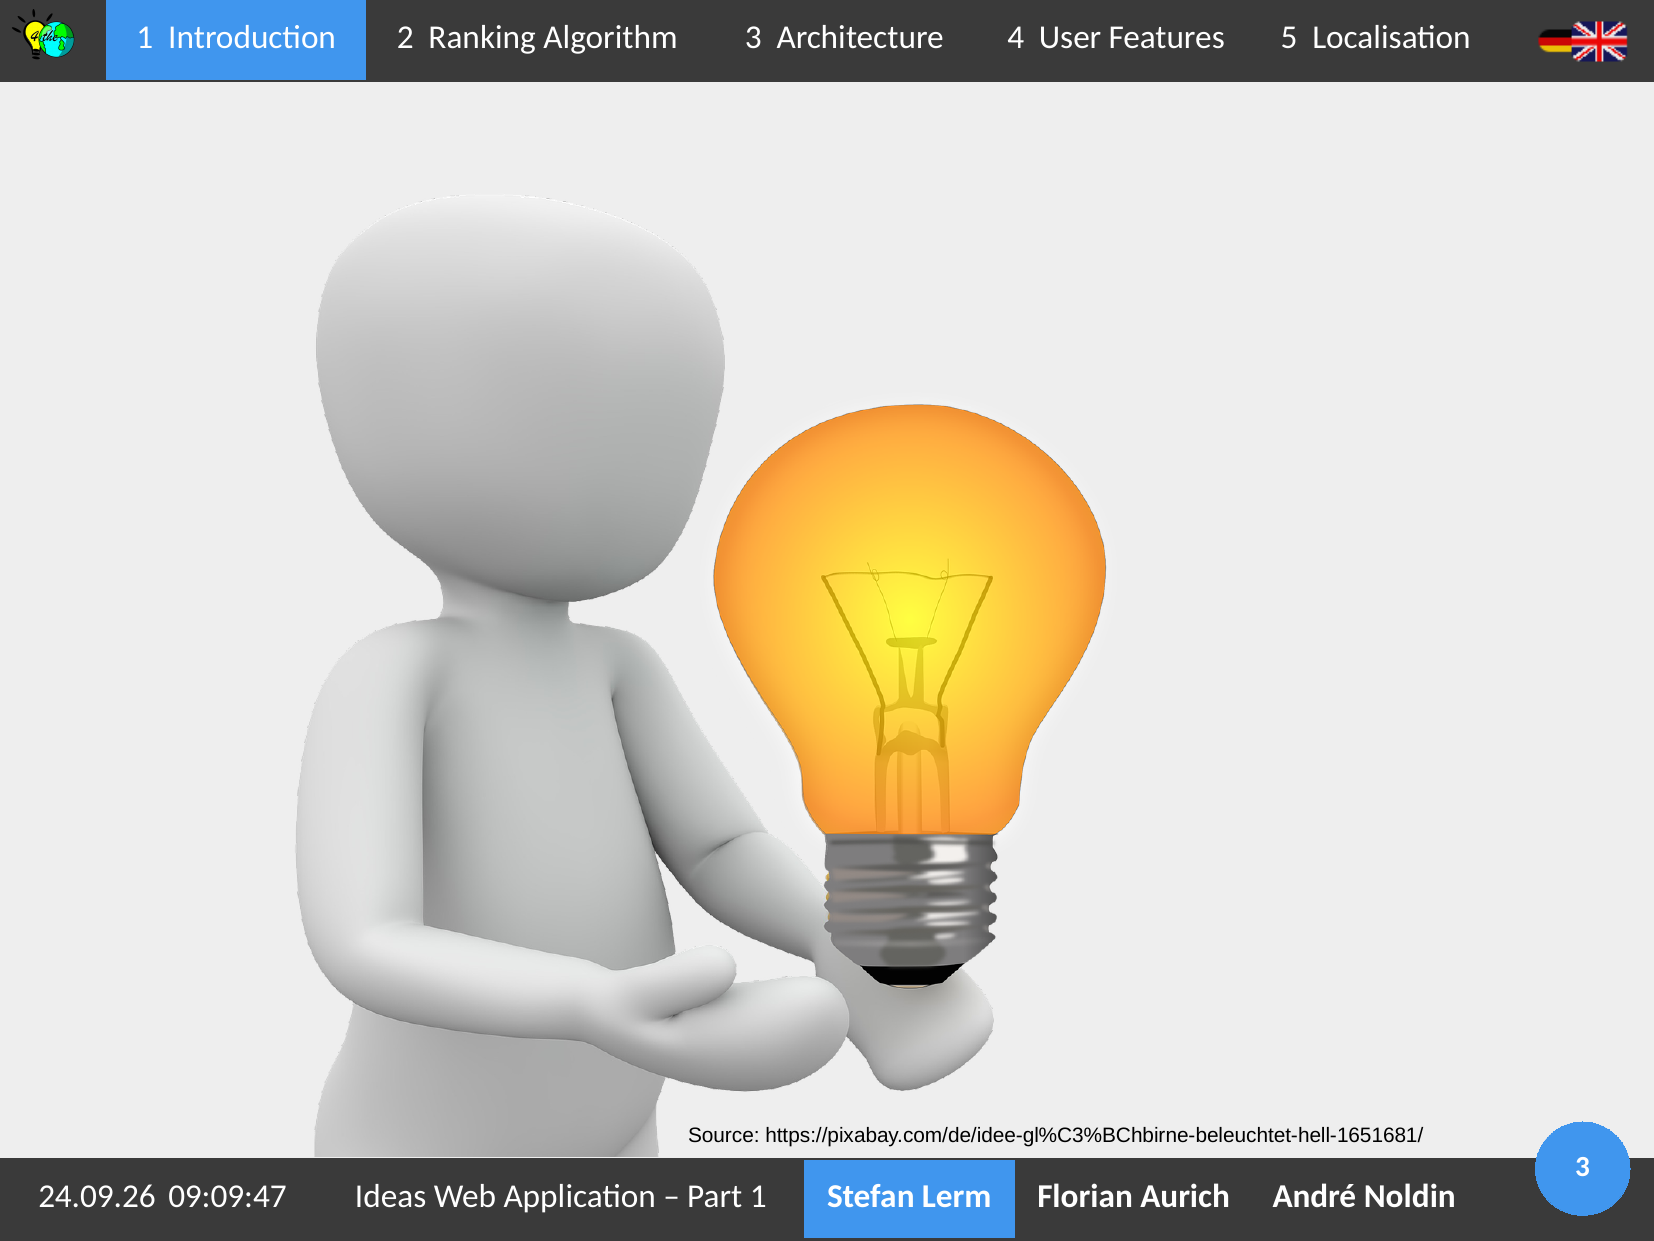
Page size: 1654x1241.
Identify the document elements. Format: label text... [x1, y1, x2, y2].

text_box Florian Aurich [1015, 1160, 1251, 1238]
text_box Source: https://pixabay.com/de/idee-gl%C3%BChbirne-beleuchtet-hell-1651681/ [673, 1116, 1439, 1155]
text_box 1 Introduction [106, 0, 366, 80]
picture [267, 168, 1118, 1157]
text_box Ideas Web Application – Part 1 [318, 1160, 804, 1238]
text_box 4 User Features [980, 0, 1251, 80]
text_box André Noldin [1251, 1160, 1477, 1238]
text_box 2 Ranking Algorithm [366, 0, 708, 80]
text_box 3 Architecture [708, 0, 980, 80]
text_box 5 Localisation [1251, 0, 1501, 80]
picture [1536, 18, 1629, 64]
text_box Stefan Lerm [804, 1160, 1015, 1238]
picture [2, 0, 83, 80]
